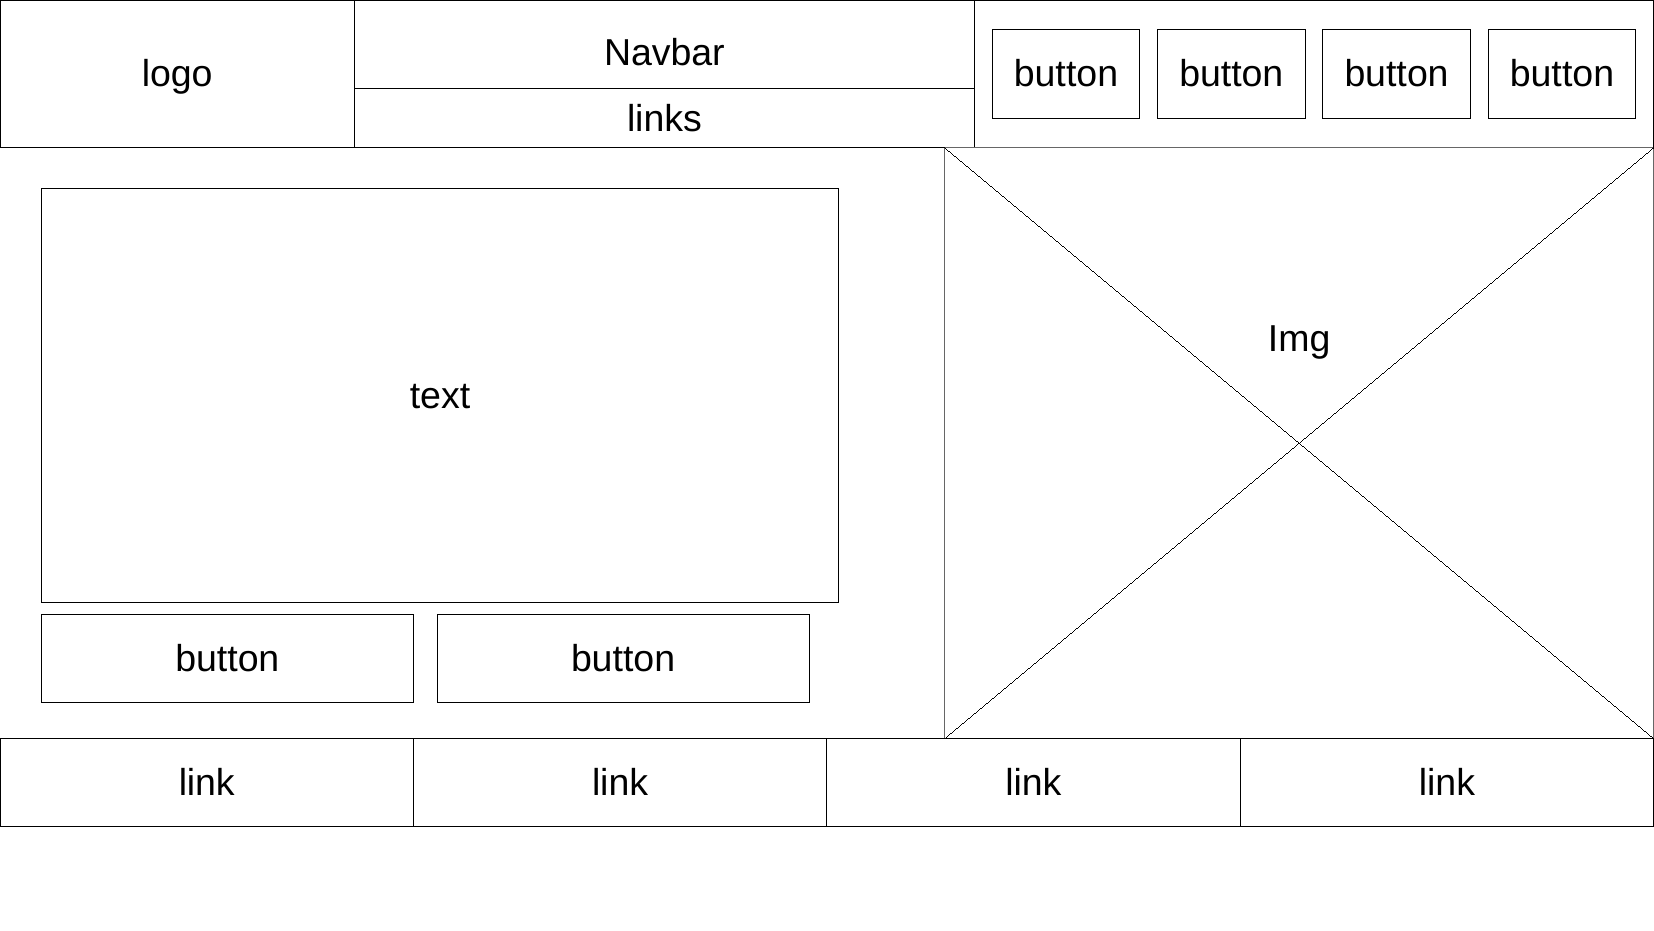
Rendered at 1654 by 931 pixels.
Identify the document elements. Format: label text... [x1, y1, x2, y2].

text_box link [826, 738, 1240, 827]
text_box button [1157, 29, 1306, 119]
text_box link [0, 738, 413, 827]
text_box button [41, 614, 414, 703]
text_box logo [0, 0, 354, 148]
text_box button [437, 614, 810, 703]
text_box button [992, 29, 1140, 119]
text_box links [354, 88, 975, 148]
text_box [975, 0, 1654, 147]
text_box Img [944, 147, 1654, 738]
text_box button [1488, 29, 1636, 119]
text_box link [413, 738, 826, 827]
text_box Navbar [354, 0, 975, 88]
text_box button [1322, 29, 1471, 119]
text_box link [1240, 738, 1654, 827]
text_box text [41, 188, 839, 603]
